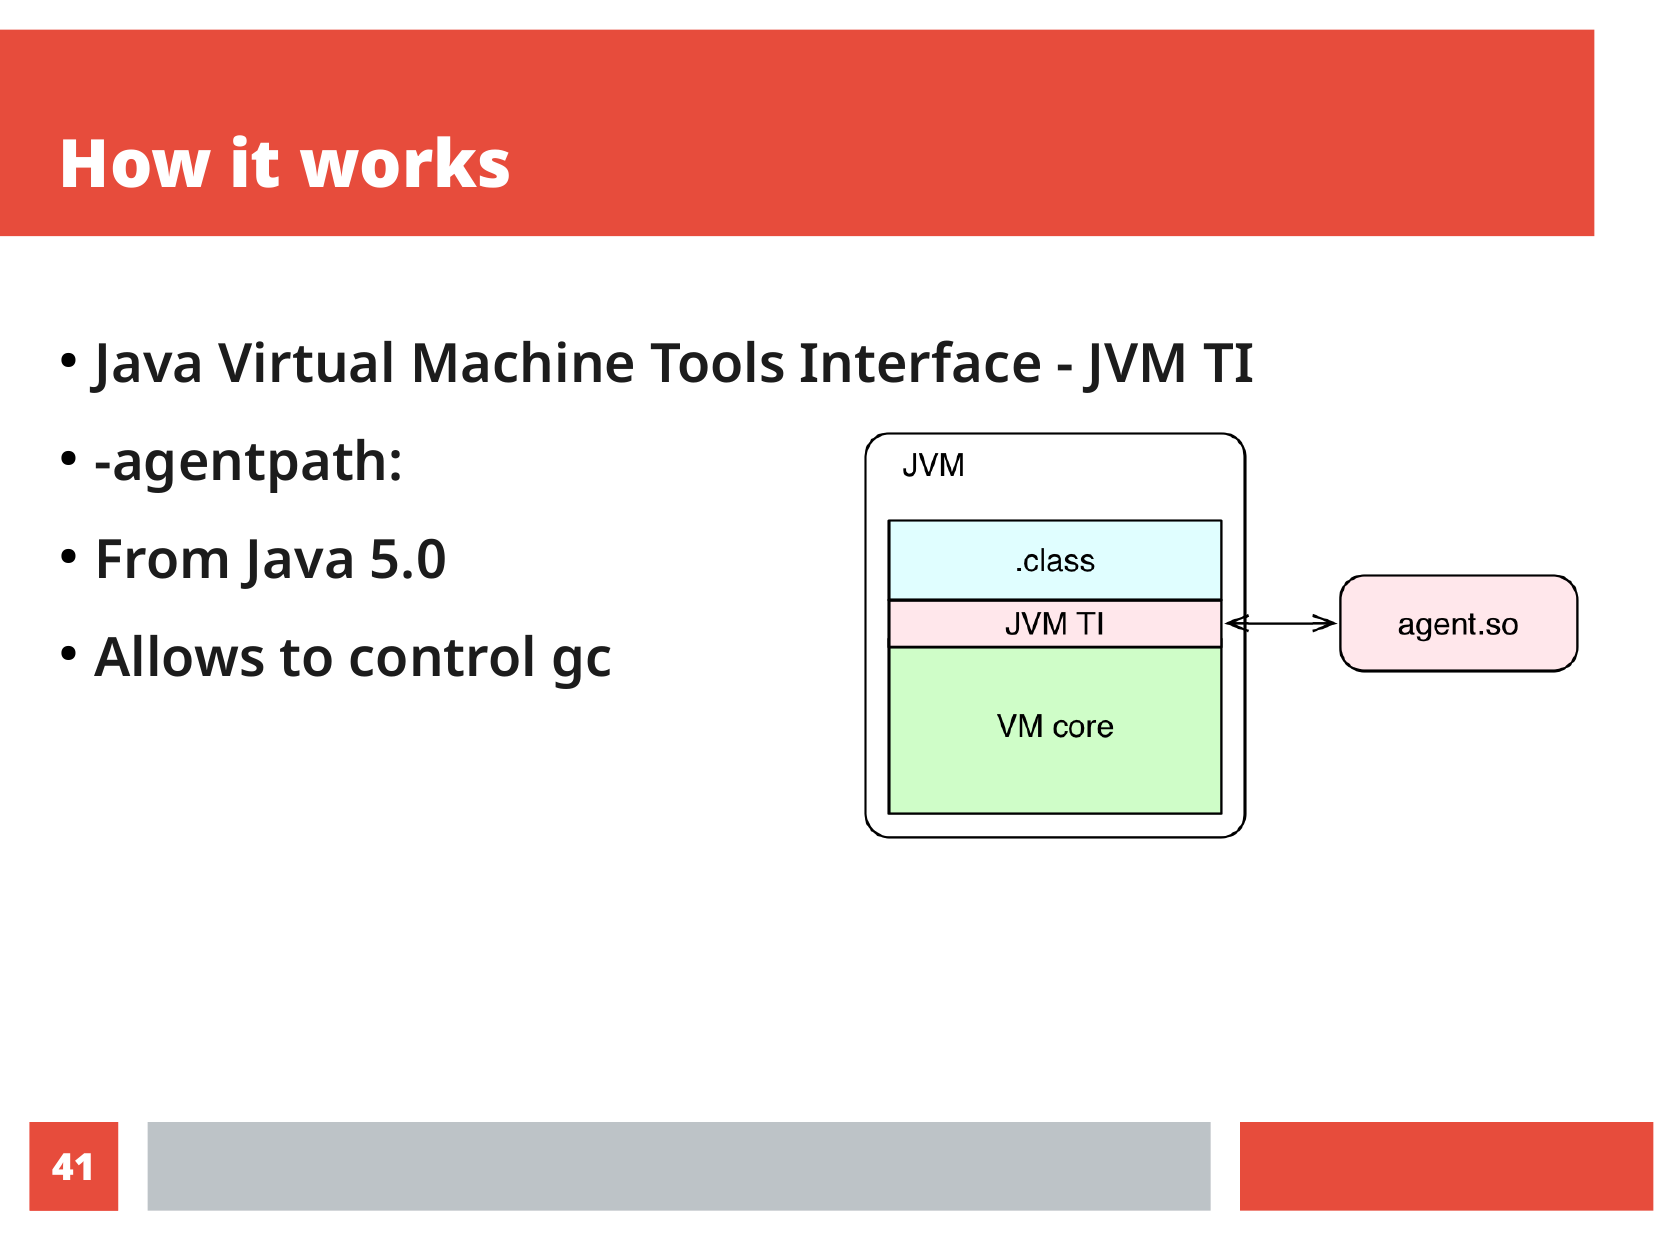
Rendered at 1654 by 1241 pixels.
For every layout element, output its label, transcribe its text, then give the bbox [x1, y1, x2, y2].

picture [860, 428, 1582, 842]
title How it works [59, 59, 1595, 207]
list Java Virtual Machine Tools Interface - JVM TI -agentpath: From Java 5.0 Allows to control gc [59, 324, 1565, 1093]
